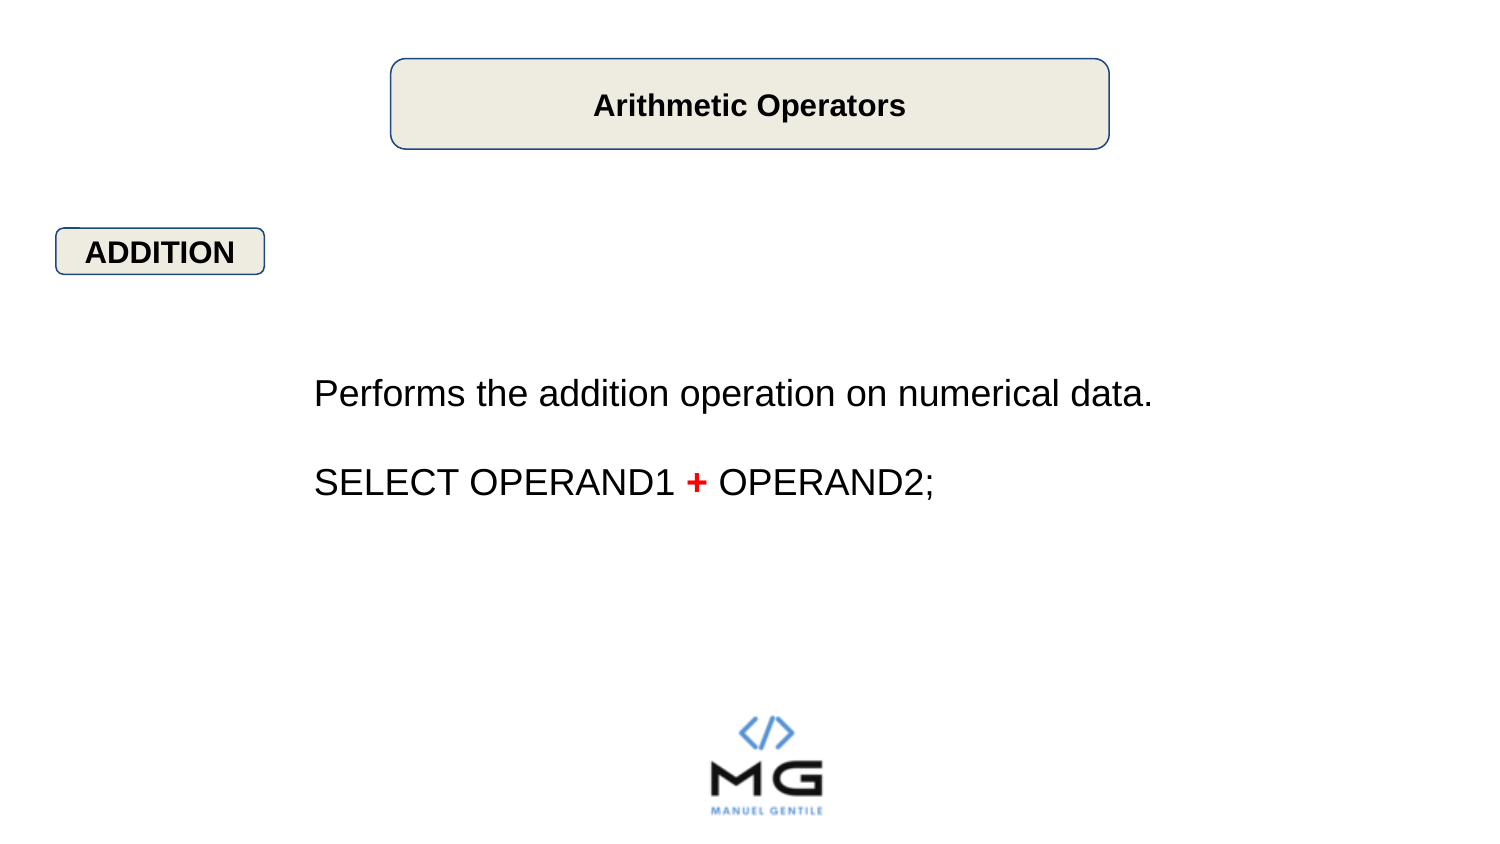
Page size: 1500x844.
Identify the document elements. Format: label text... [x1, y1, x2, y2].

text_box SELECT OPERAND1 + OPERAND2; [298, 442, 1066, 512]
text_box Arithmetic Operators [390, 58, 1110, 150]
text_box Performs the addition operation on numerical data. [298, 353, 1388, 424]
text_box ADDITION [55, 228, 265, 275]
picture [688, 687, 846, 844]
